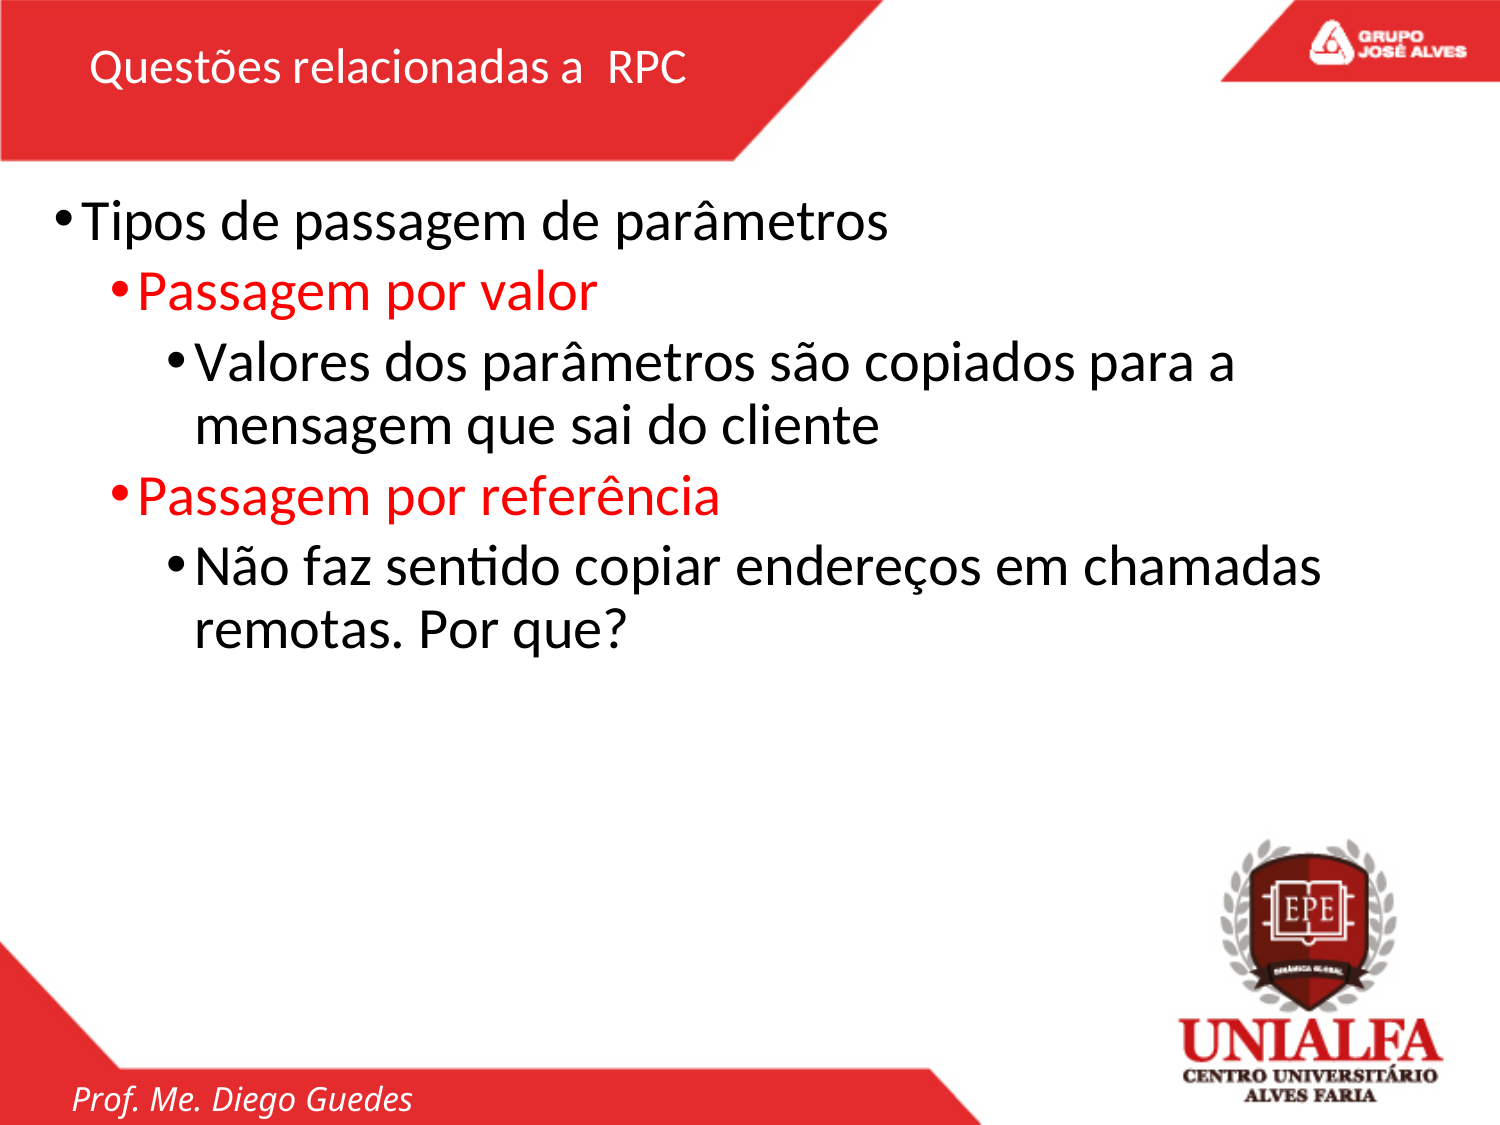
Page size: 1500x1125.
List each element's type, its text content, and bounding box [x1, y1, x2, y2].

text_box Questões relacionadas a RPC [74, 25, 730, 101]
picture [0, 0, 1500, 1125]
list Tipos de passagem de parâmetros Passagem por valor Valores dos parâmetros são copiados para a mensagem que sai do cliente Passagem por referência Não faz sentido copiar endereços em chamadas remotas. Por que? [38, 182, 1425, 933]
text_box Prof. Me. Diego Guedes [56, 1070, 711, 1125]
